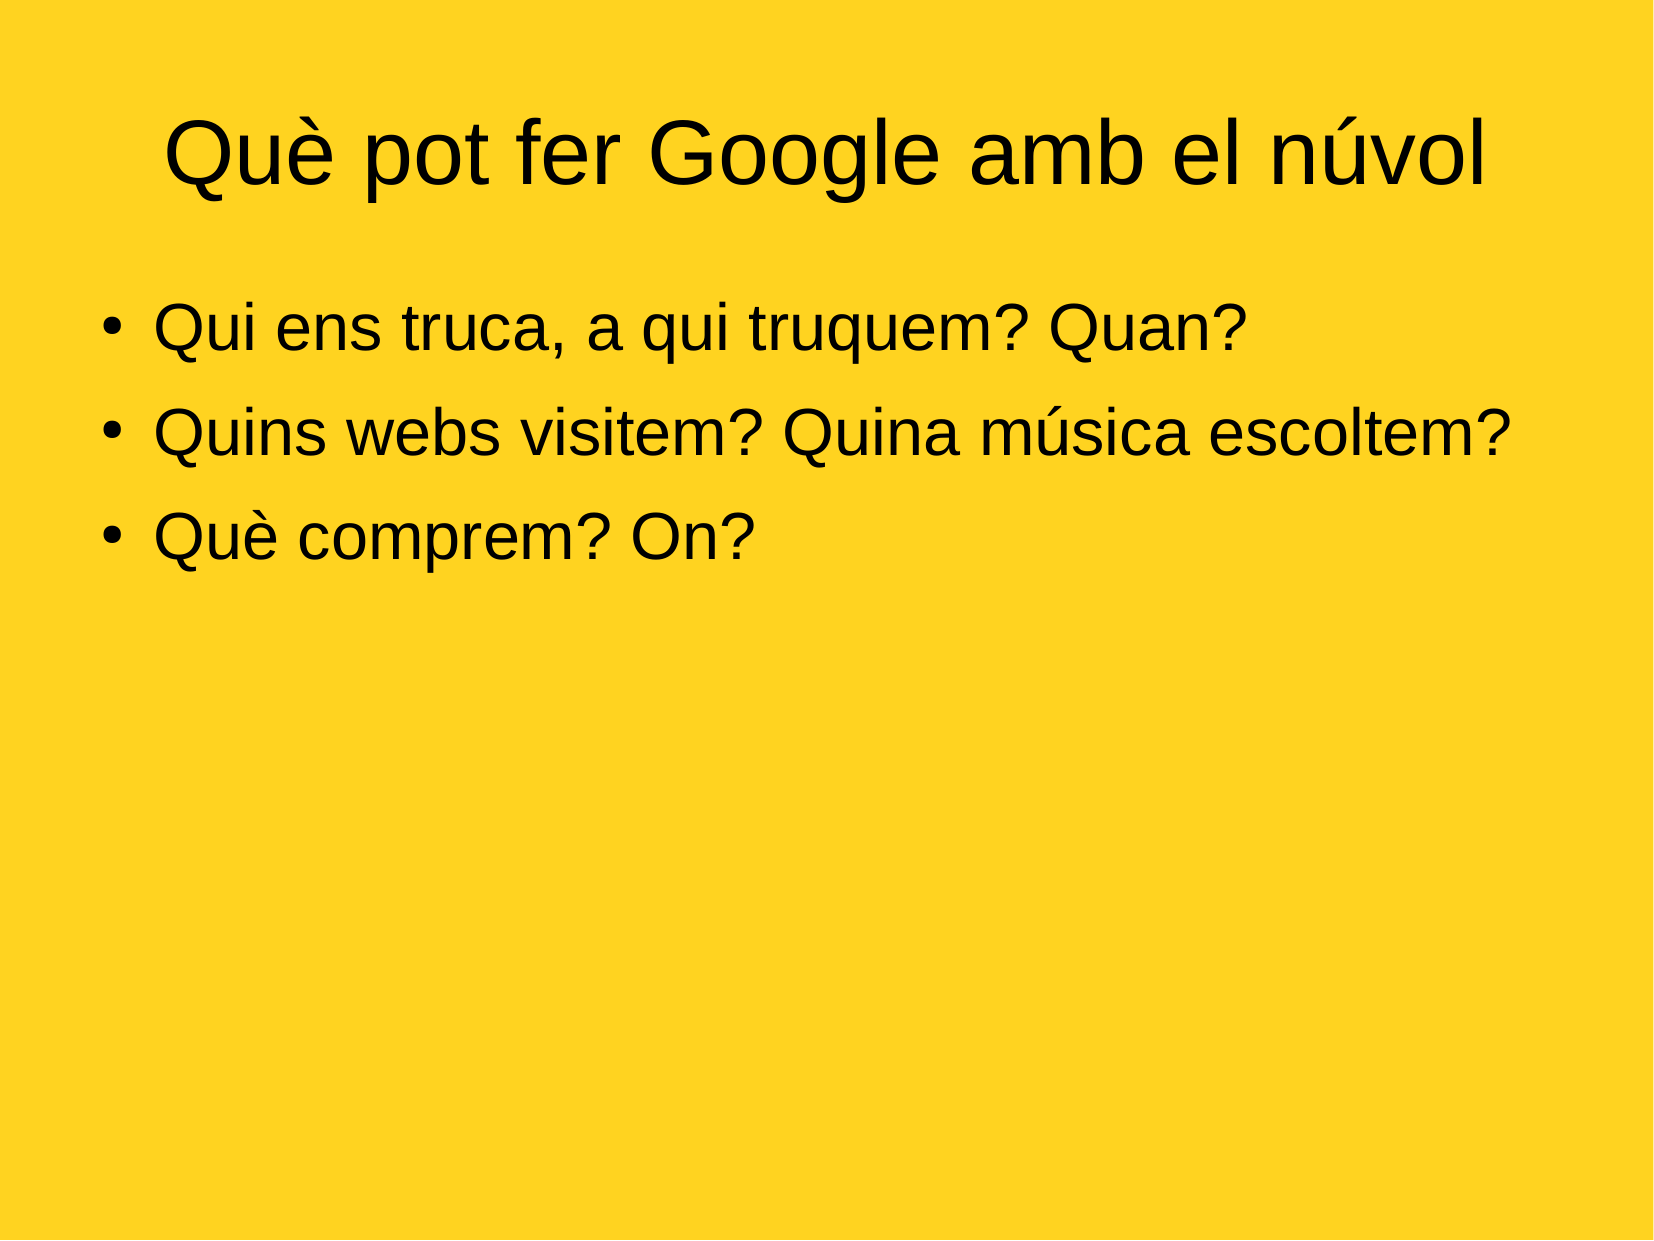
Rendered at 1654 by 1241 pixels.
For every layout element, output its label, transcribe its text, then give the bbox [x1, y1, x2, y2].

list Qui ens truca, a qui truquem? Quan? Quins webs visitem? Quina música escoltem? Què comprem? On? [82, 290, 1571, 1010]
title Què pot fer Google amb el núvol [82, 49, 1571, 257]
